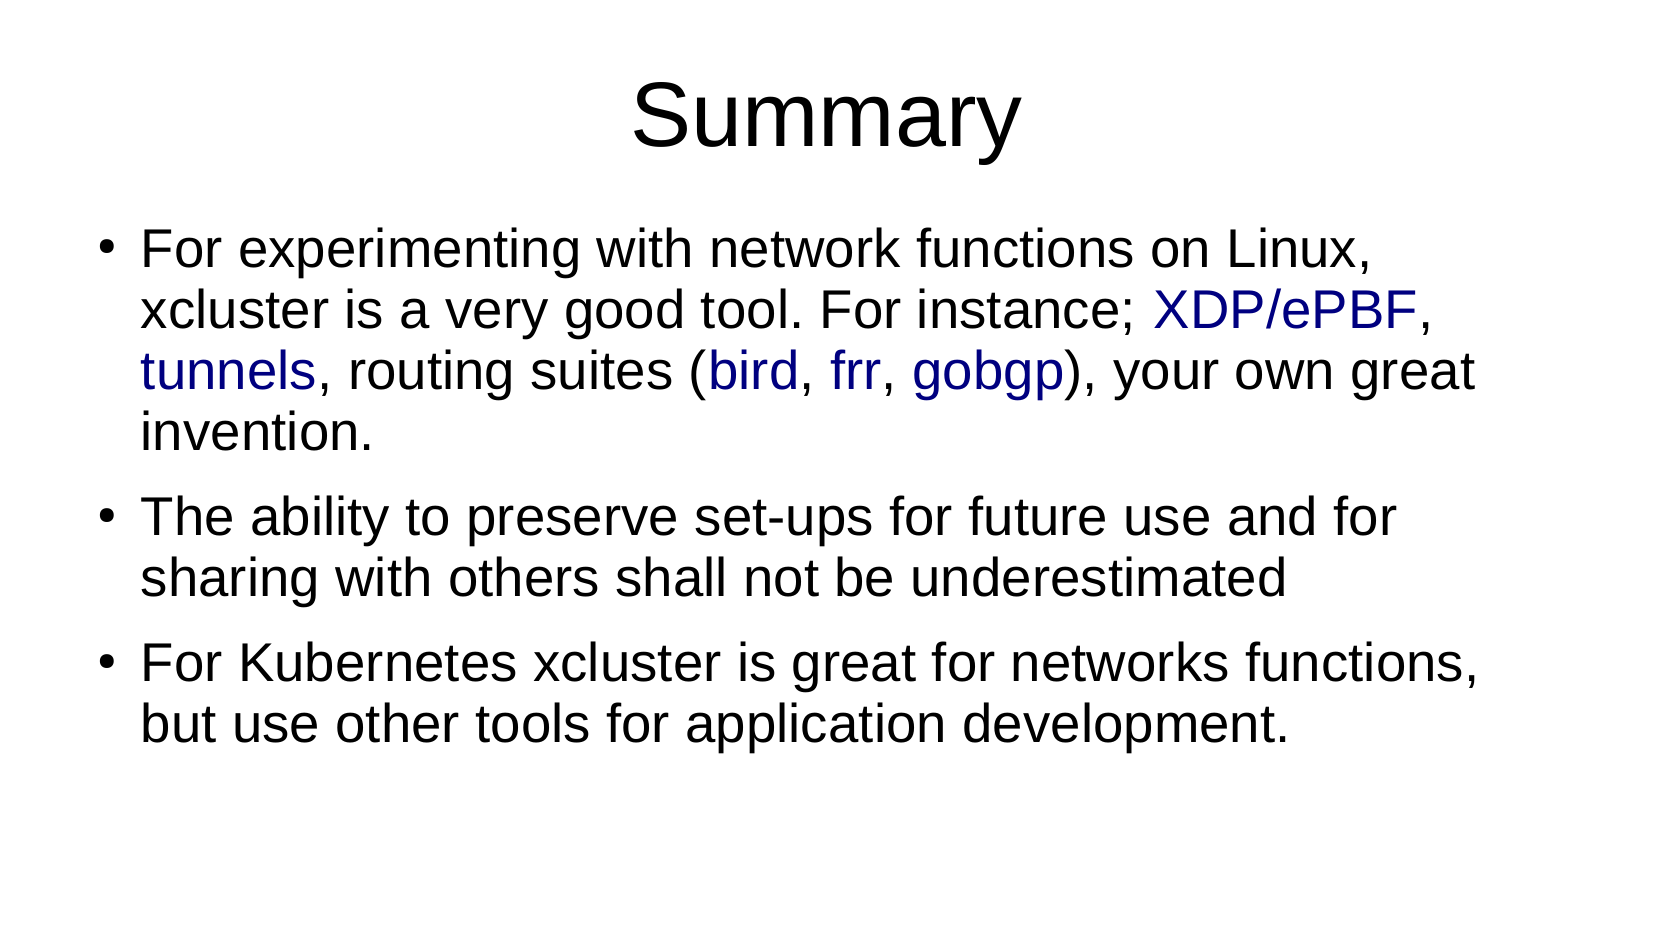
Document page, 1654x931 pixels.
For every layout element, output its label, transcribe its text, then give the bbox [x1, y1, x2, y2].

title Summary [82, 37, 1571, 193]
list For experimenting with network functions on Linux, xcluster is a very good tool. For instance; XDP/ePBF, tunnels, routing suites (bird, frr, gobgp), your own great invention. The ability to preserve set-ups for future use and for sharing with others shall not be underestimated For Kubernetes xcluster is great for networks functions, but use other tools for application development. [82, 217, 1571, 758]
